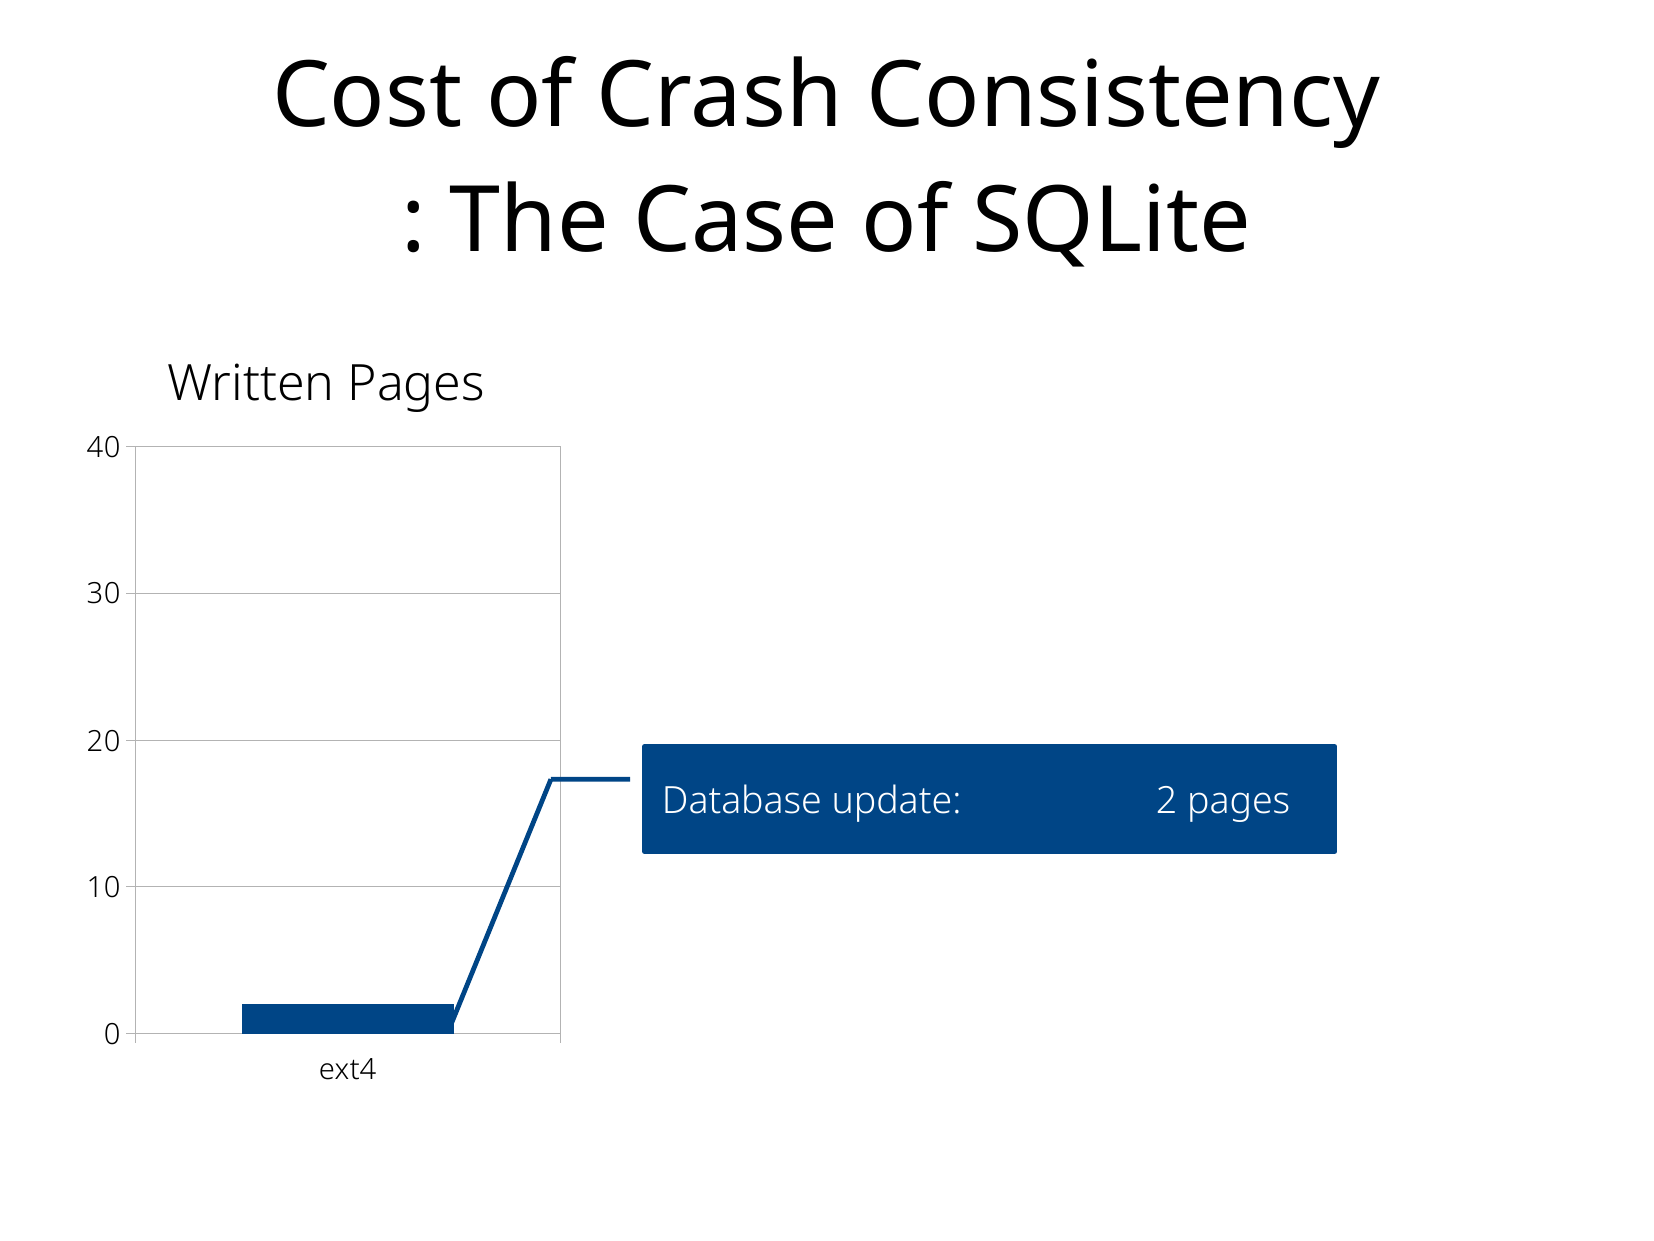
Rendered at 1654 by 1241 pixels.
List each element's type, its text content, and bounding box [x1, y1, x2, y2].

title Cost of Crash Consistency : The Case of SQLite [82, 27, 1571, 279]
text_box Written Pages [152, 339, 520, 423]
chart [76, 411, 571, 1104]
text_box Database update: 2 pages [645, 746, 1335, 852]
